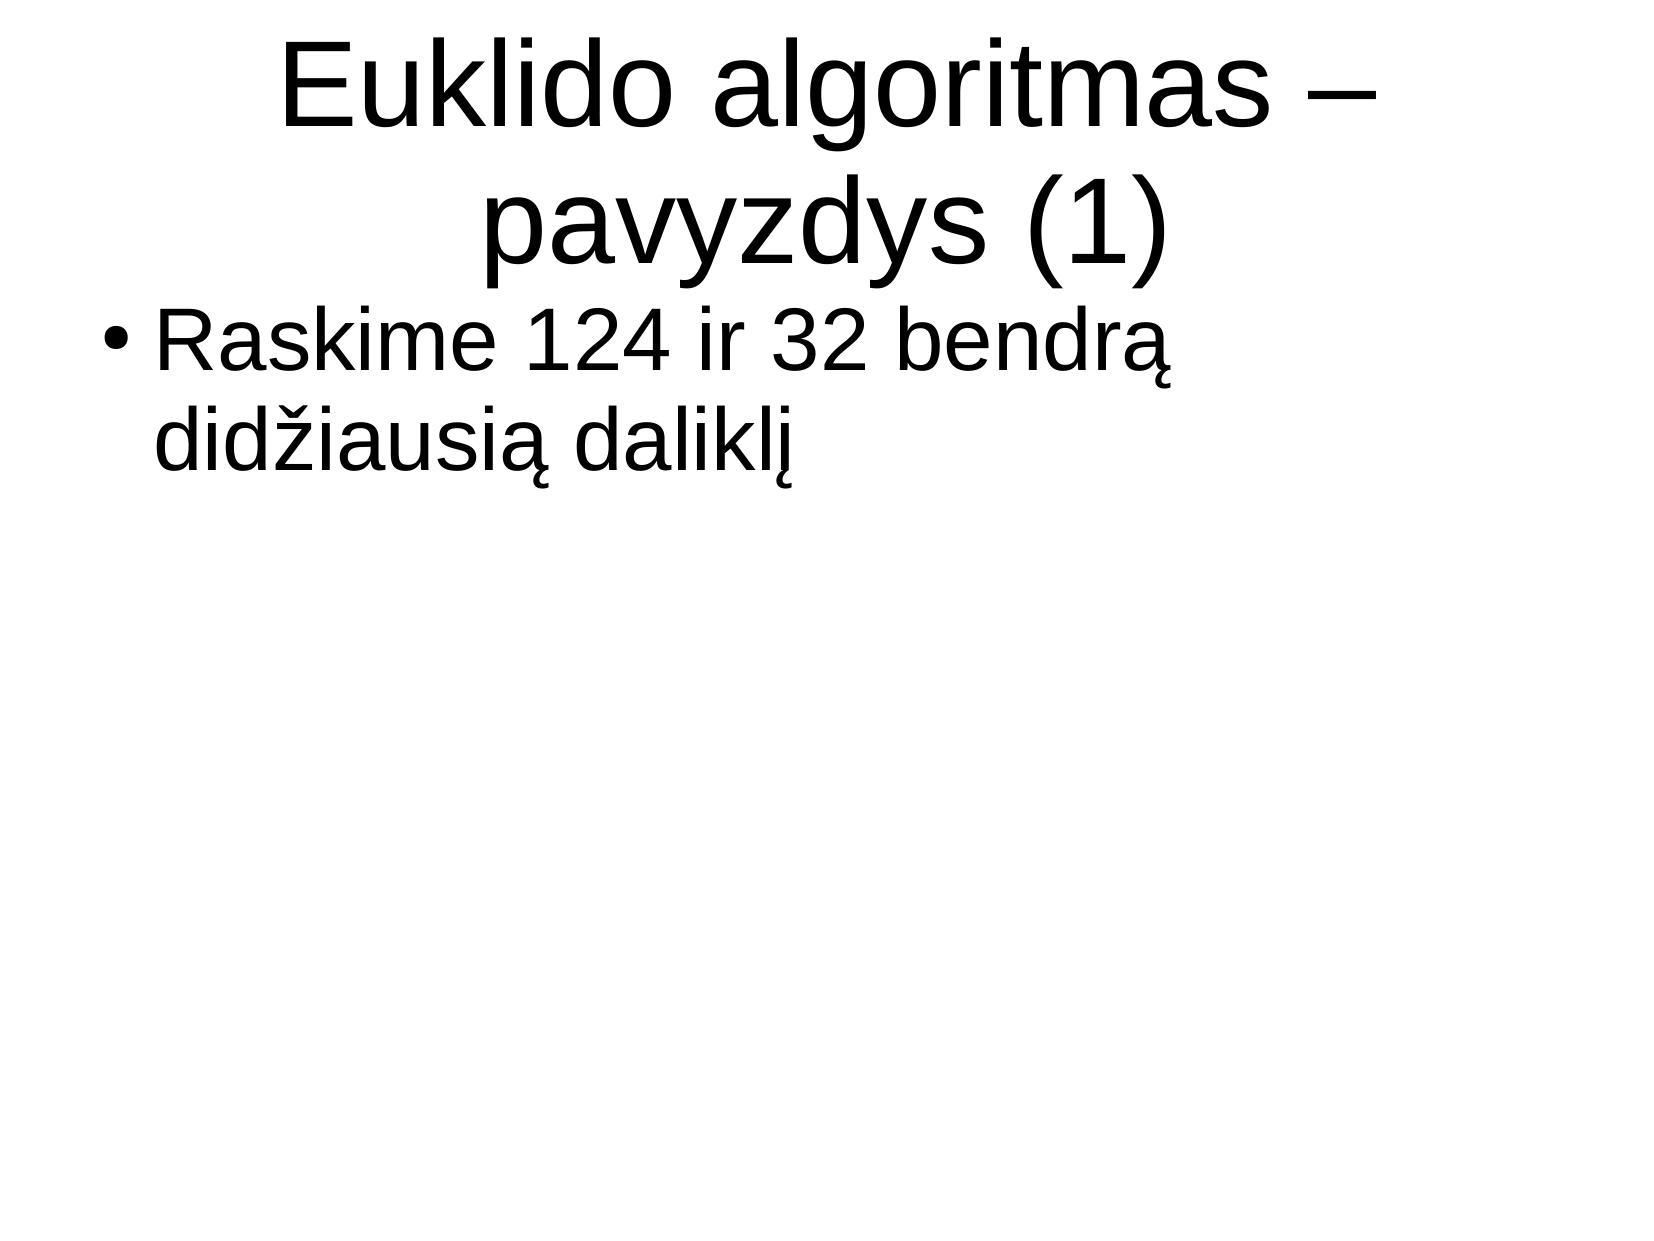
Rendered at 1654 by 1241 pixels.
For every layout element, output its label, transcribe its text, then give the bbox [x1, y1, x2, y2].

title Euklido algoritmas – pavyzdys (1) [82, 16, 1571, 290]
list Raskime 124 ir 32 bendrą didžiausią daliklį [82, 290, 1571, 1010]
